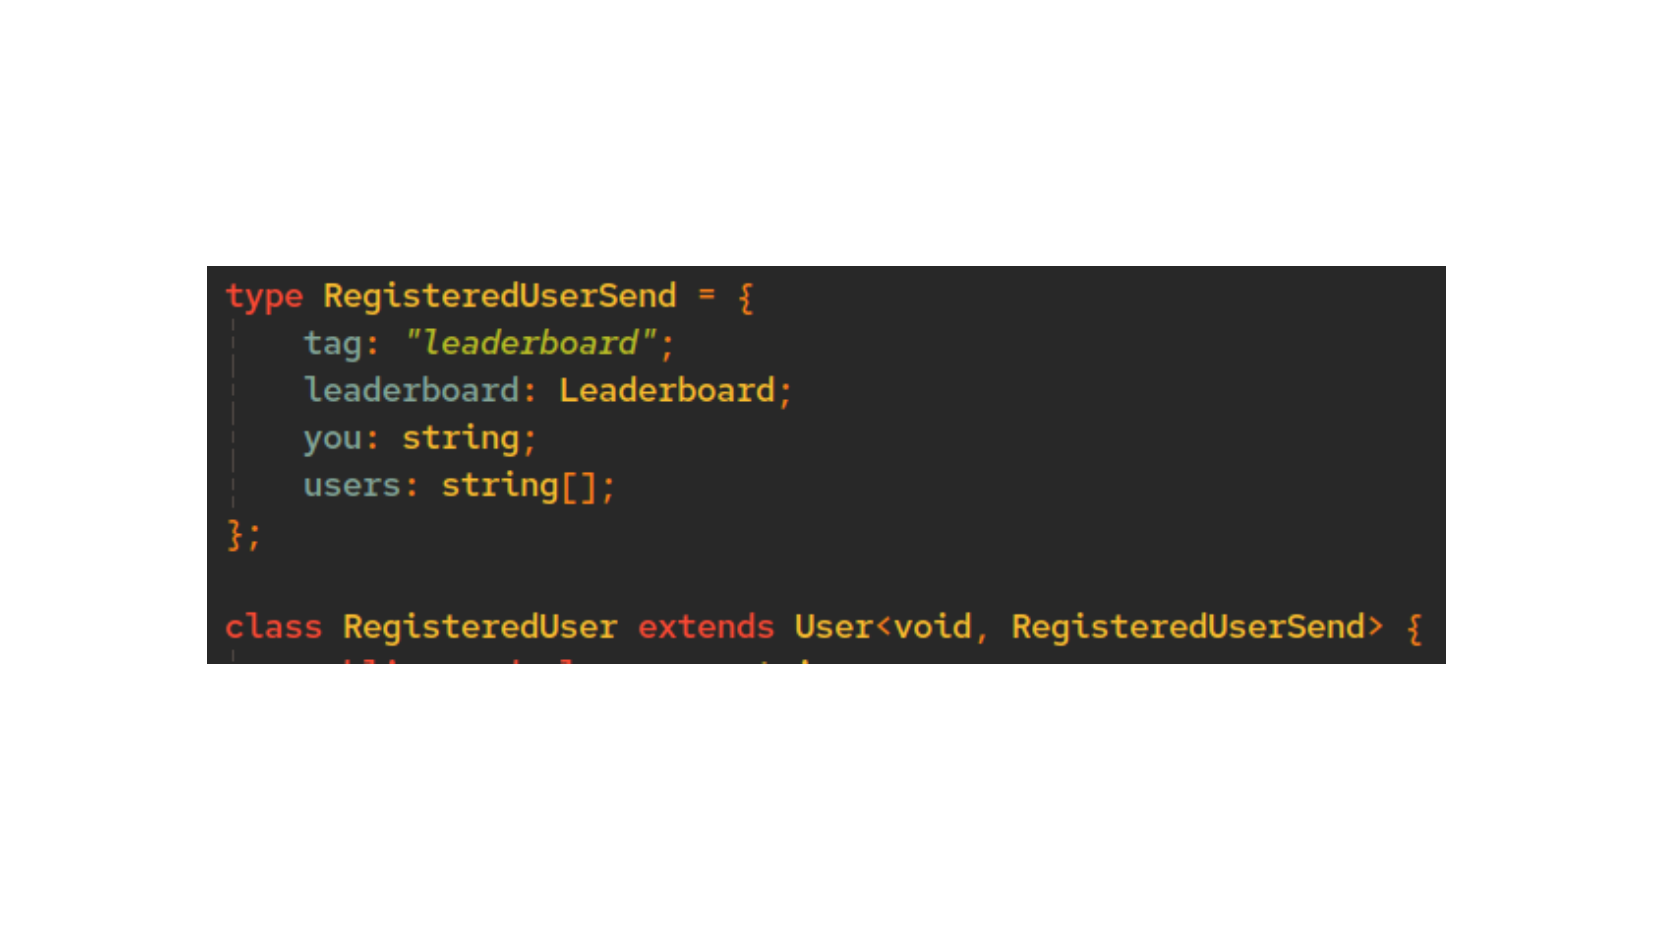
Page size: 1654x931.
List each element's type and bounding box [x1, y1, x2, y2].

picture [207, 266, 1446, 664]
